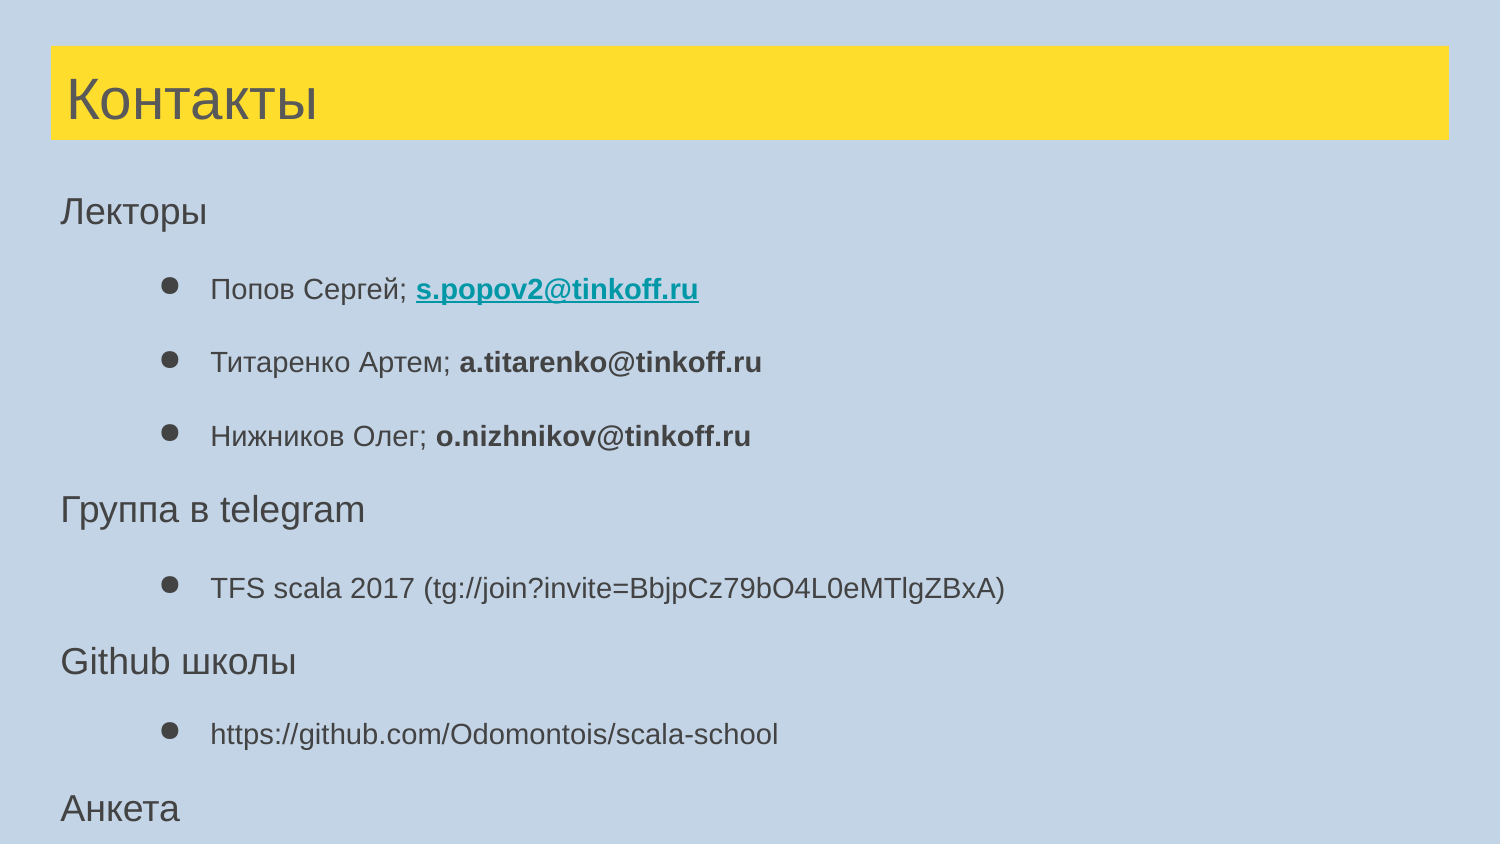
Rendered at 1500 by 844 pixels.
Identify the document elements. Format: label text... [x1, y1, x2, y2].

list Лекторы Попов Сергей; s.popov2@tinkoff.ru Титаренко Артем; a.titarenko@tinkoff.ru Нижников Олег; o.nizhnikov@tinkoff.ru Группа в telegram TFS scala 2017 (tg://join?invite=BbjpCz79bO4L0eMTlgZBxA) Github школы https://github.com/Odomontois/scala-school Анкета https://goo.gl/kTTQEc [45, 171, 1455, 733]
title Контакты [51, 45, 1449, 140]
